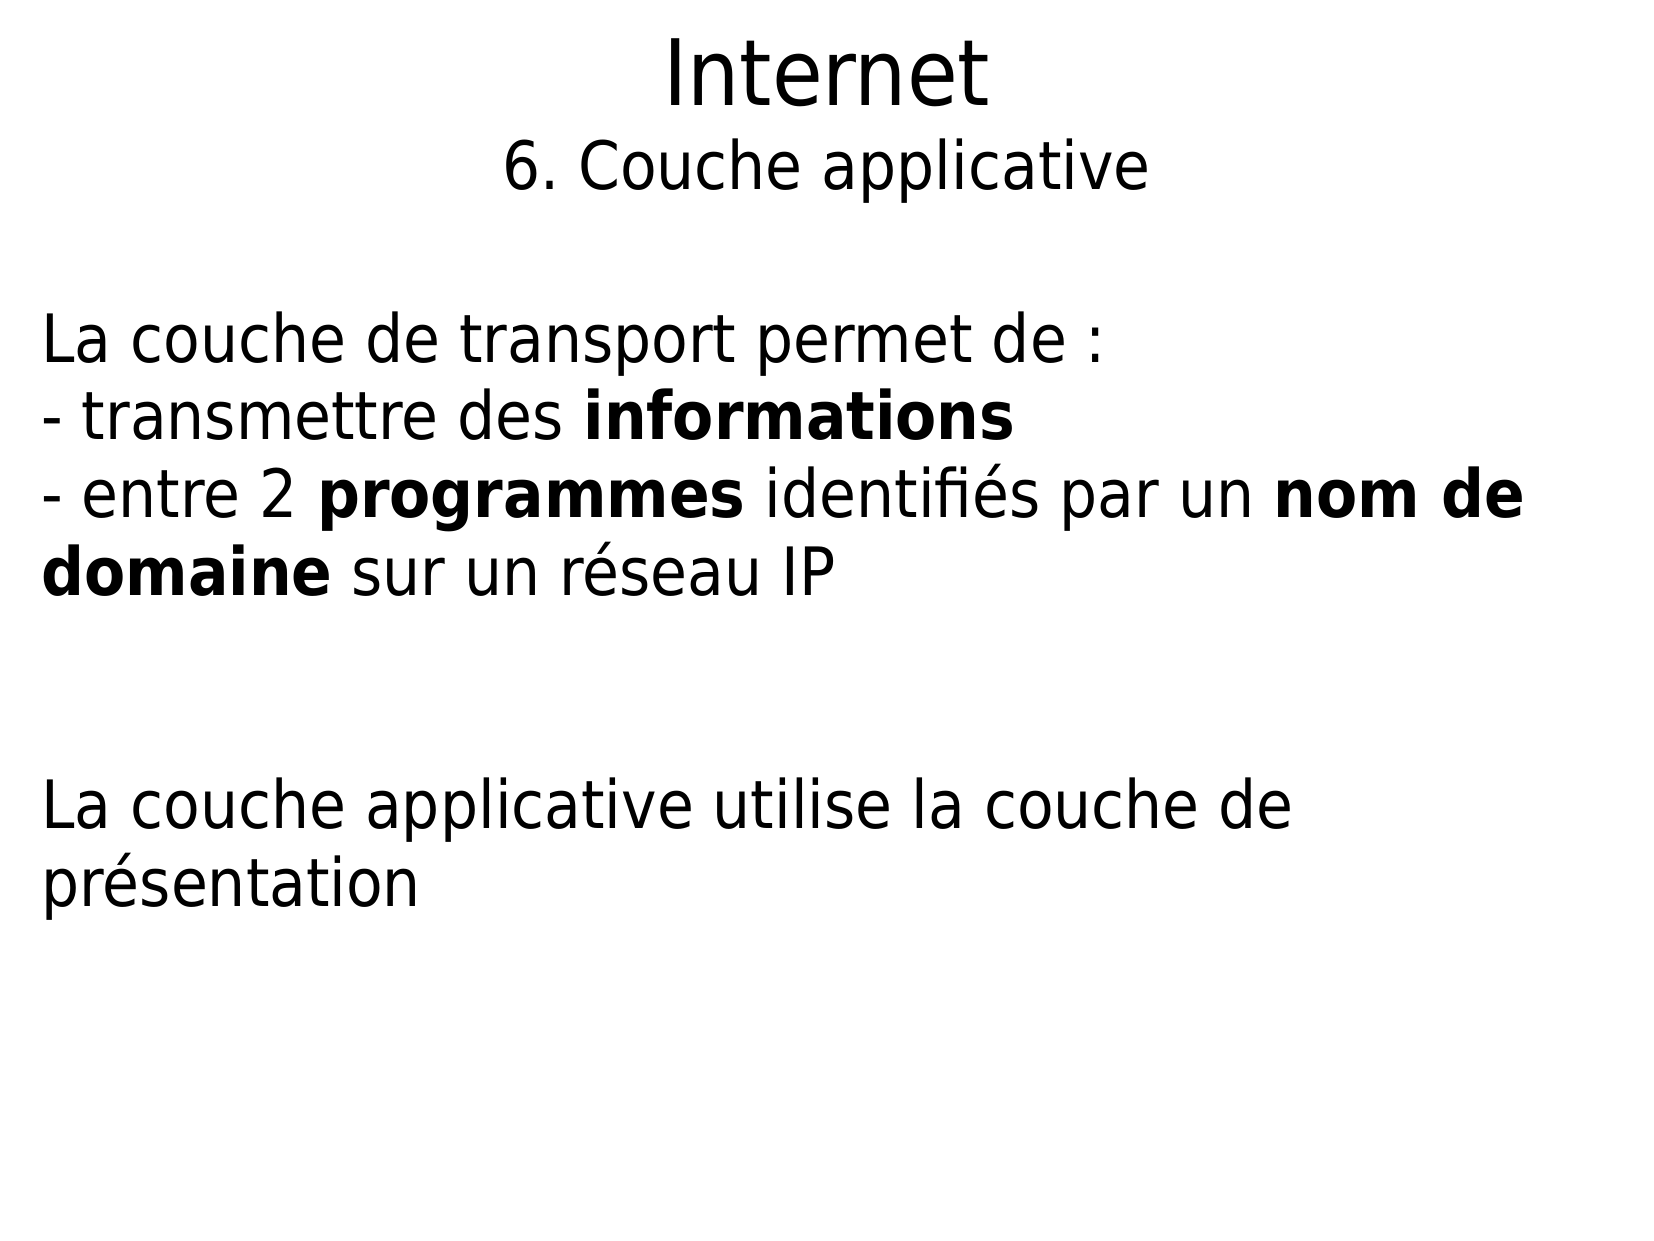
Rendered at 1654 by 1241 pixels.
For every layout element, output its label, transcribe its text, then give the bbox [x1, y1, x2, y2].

title La couche de transport permet de : - transmettre des informations - entre 2 programmes identifiés par un nom de domaine sur un réseau IP La couche applicative utilise la couche de présentation [41, 222, 1613, 1183]
title Internet 6. Couche applicative [41, 12, 1613, 214]
